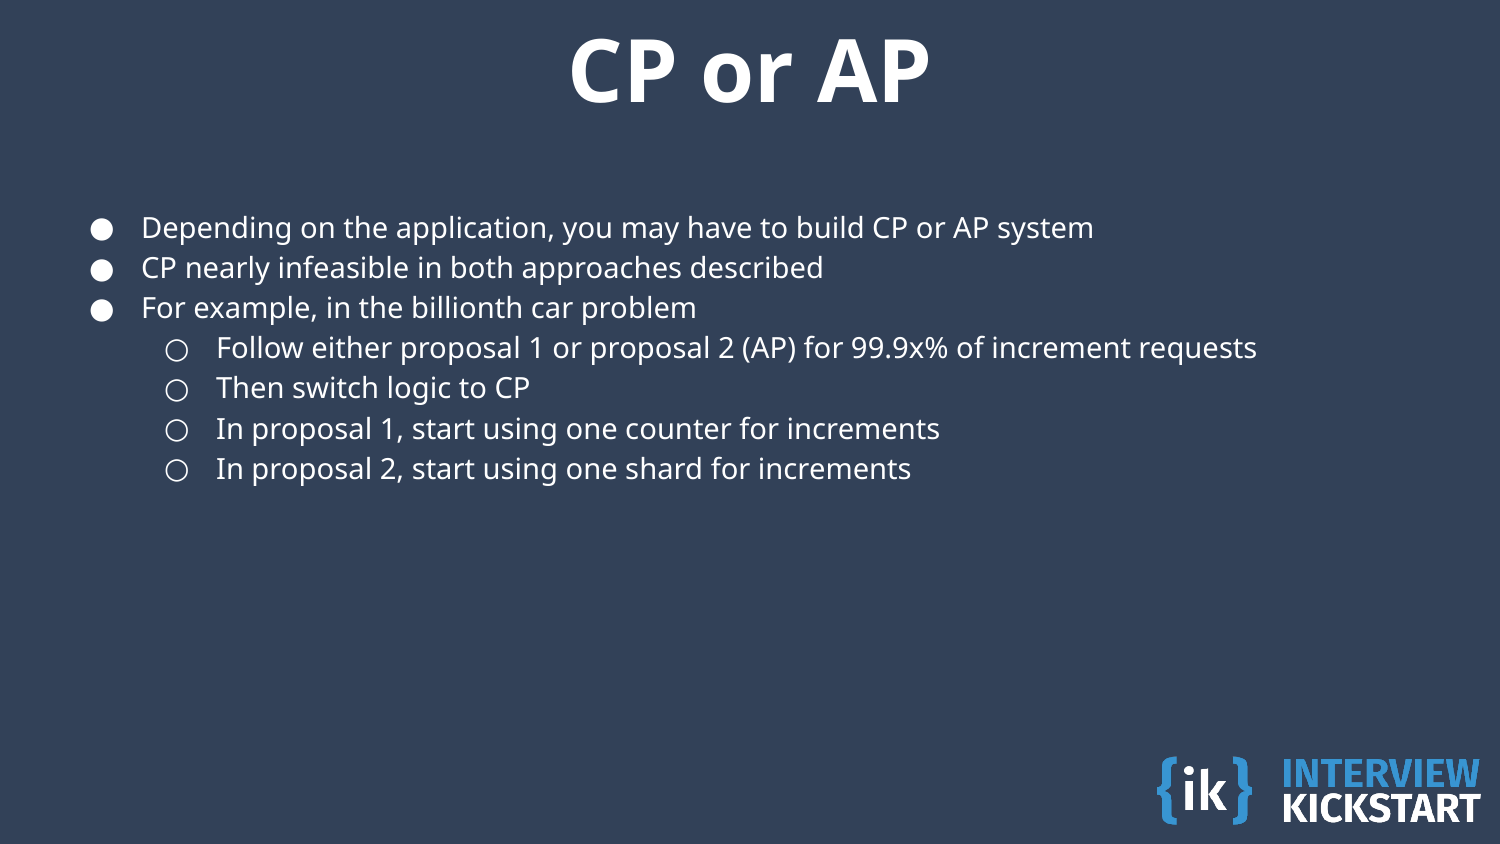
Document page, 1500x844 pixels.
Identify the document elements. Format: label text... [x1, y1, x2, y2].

picture [1151, 751, 1491, 830]
title CP or AP [51, 0, 1449, 94]
list Depending on the application, you may have to build CP or AP system CP nearly infeasible in both approaches described For example, in the billionth car problem Follow either proposal 1 or proposal 2 (AP) for 99.9x% of increment requests Then switch logic to CP In proposal 1, start using one counter for increments In proposal 2, start using one shard for increments [51, 189, 1449, 750]
